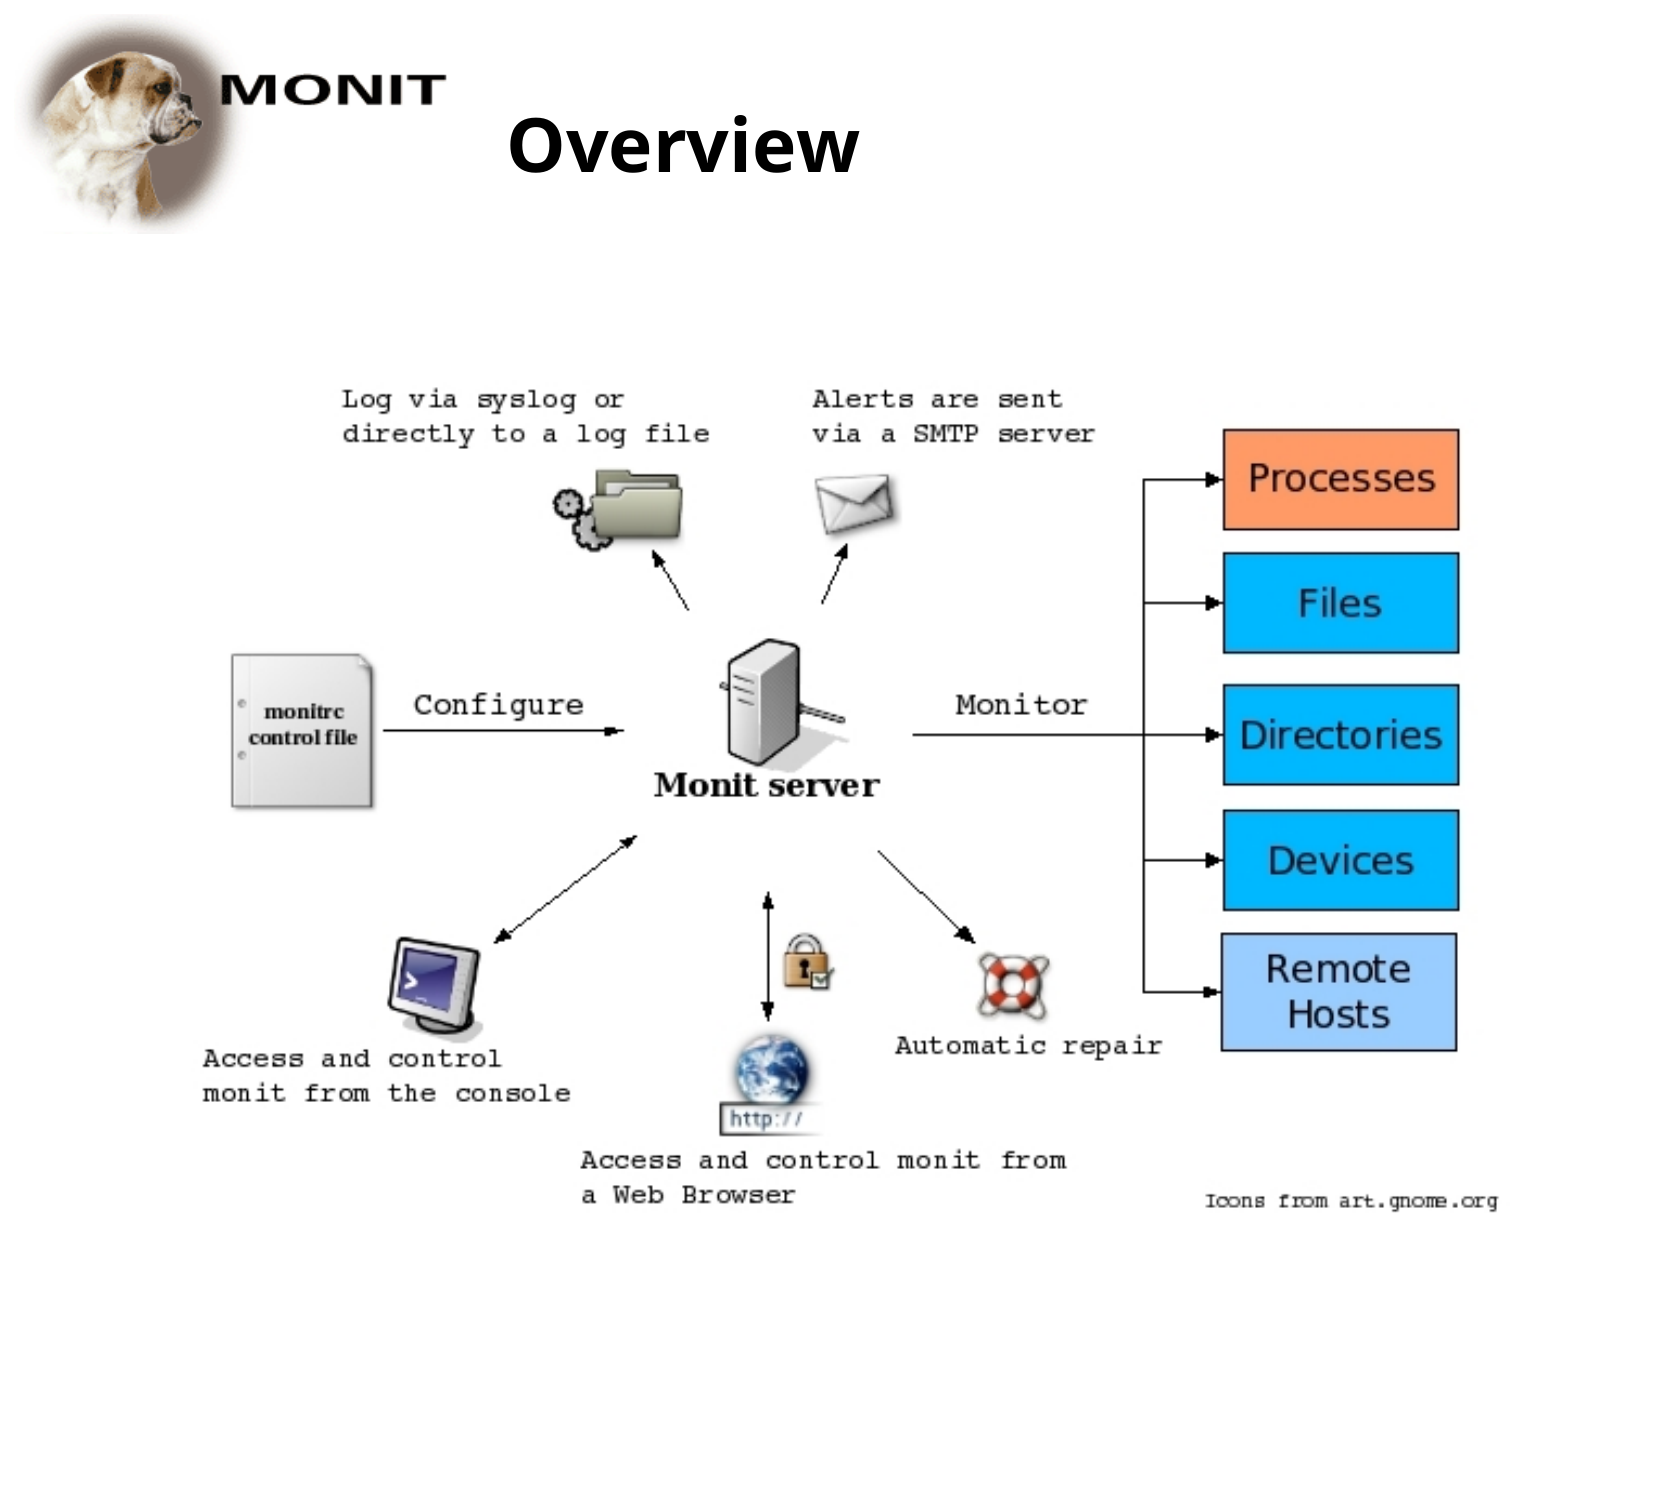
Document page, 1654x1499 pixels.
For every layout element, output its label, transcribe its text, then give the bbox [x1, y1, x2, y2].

title Overview [506, 74, 842, 212]
picture [158, 330, 1510, 1249]
picture [14, 14, 448, 234]
